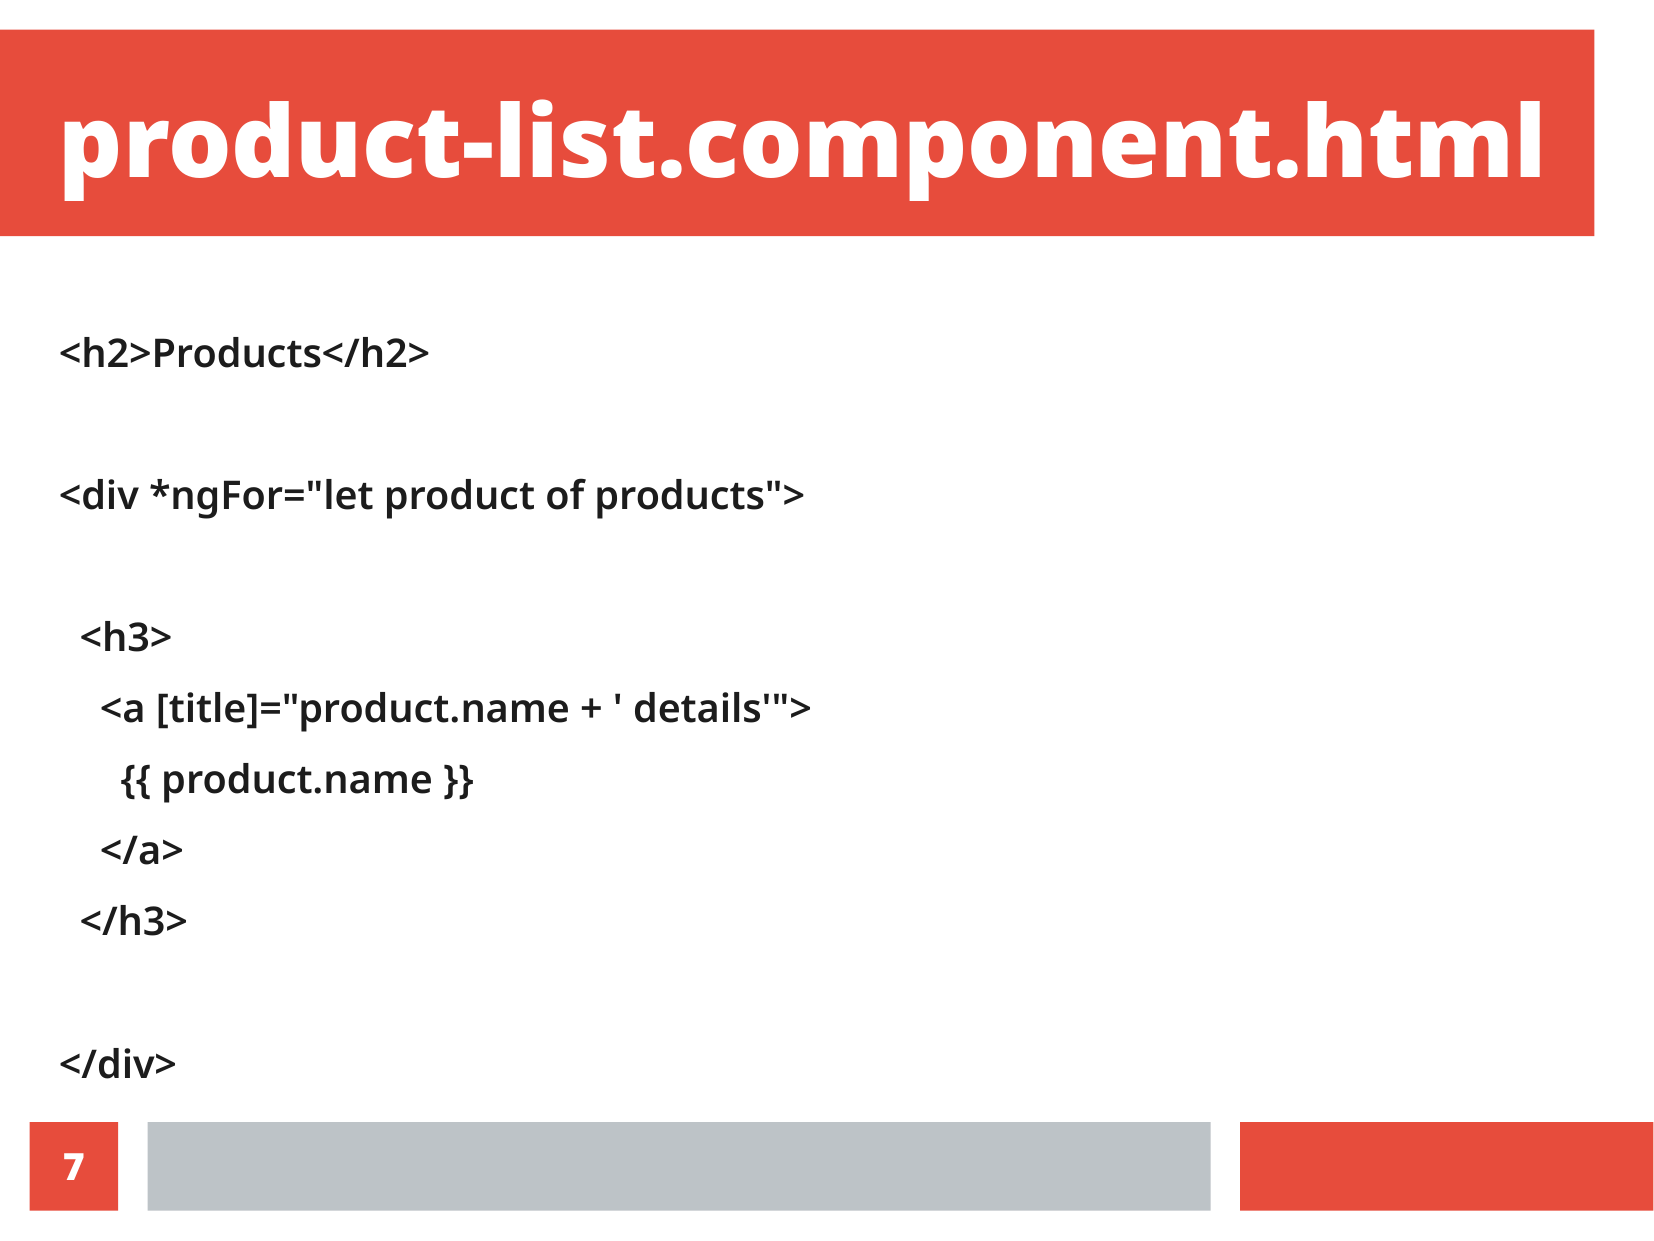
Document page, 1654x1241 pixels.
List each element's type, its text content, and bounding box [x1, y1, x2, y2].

list <h2>Products</h2> <div *ngFor="let product of products"> <h3> <a [title]="product.name + ' details'"> {{ product.name }} </a> </h3> </div> [59, 324, 1565, 1093]
title product-list.component.html [59, 59, 1595, 207]
